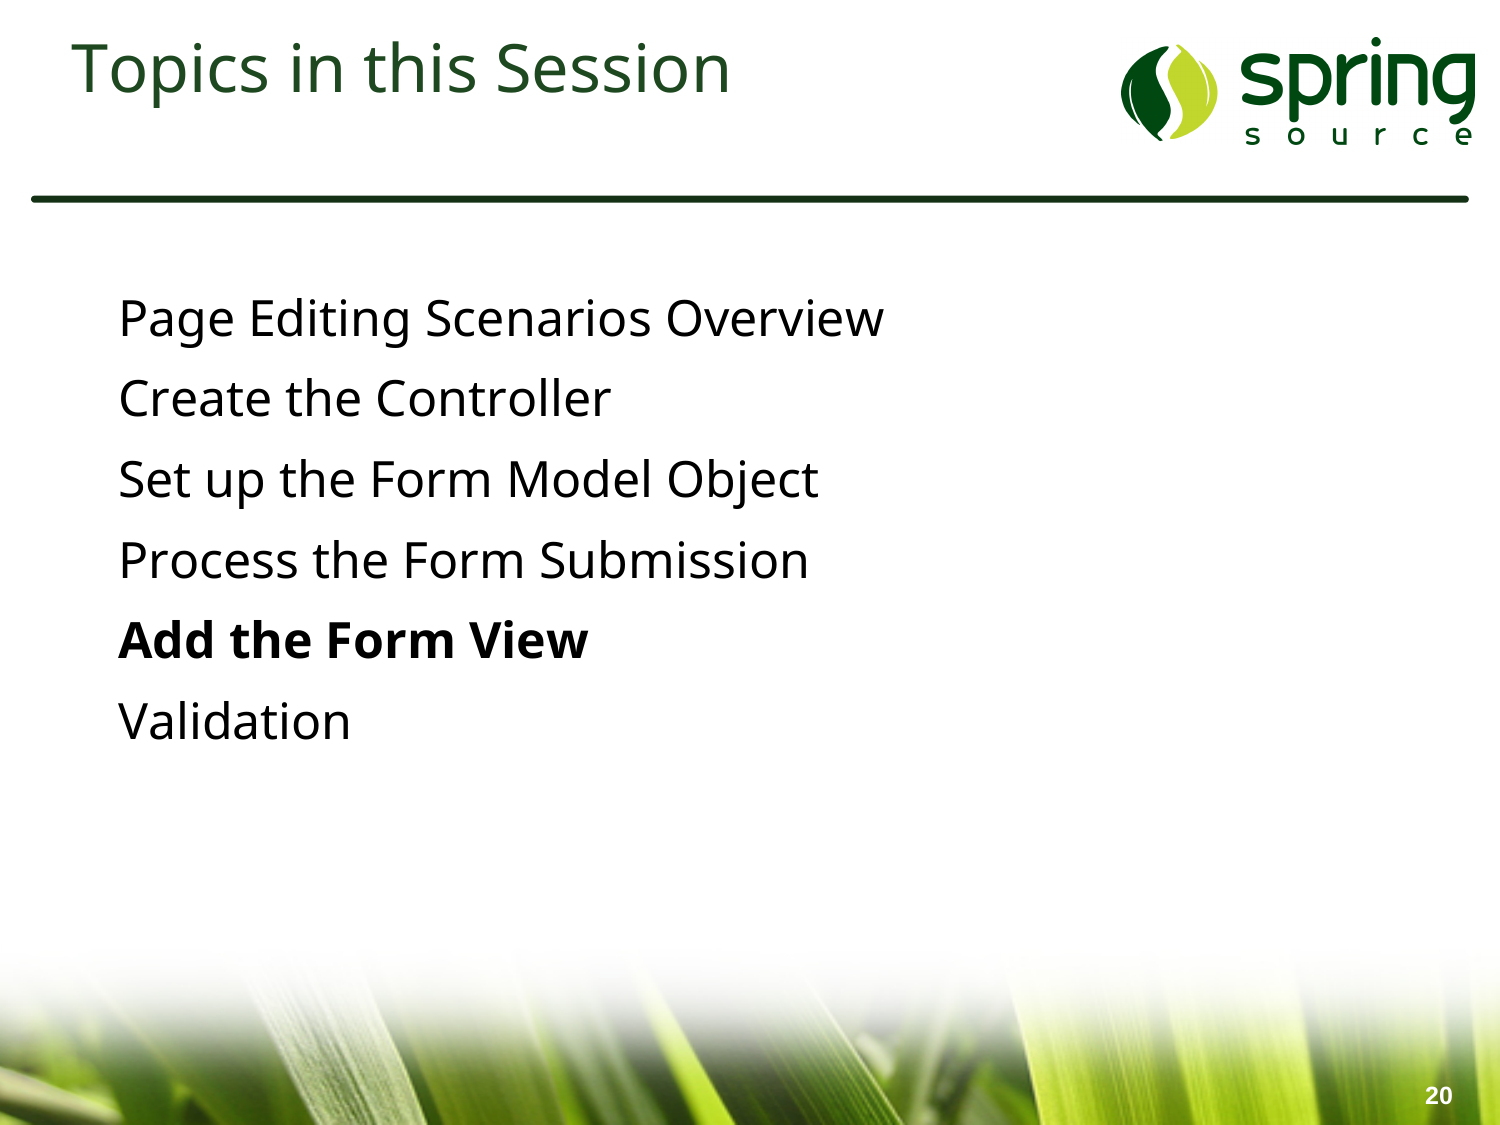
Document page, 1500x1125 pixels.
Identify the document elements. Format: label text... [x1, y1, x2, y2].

picture [1121, 37, 1475, 145]
title Topics in this Session [56, 13, 1089, 176]
picture [0, 944, 1500, 1125]
list Page Editing Scenarios Overview Create the Controller Set up the Form Model Object Process the Form Submission Add the Form View Validation [103, 275, 1394, 938]
